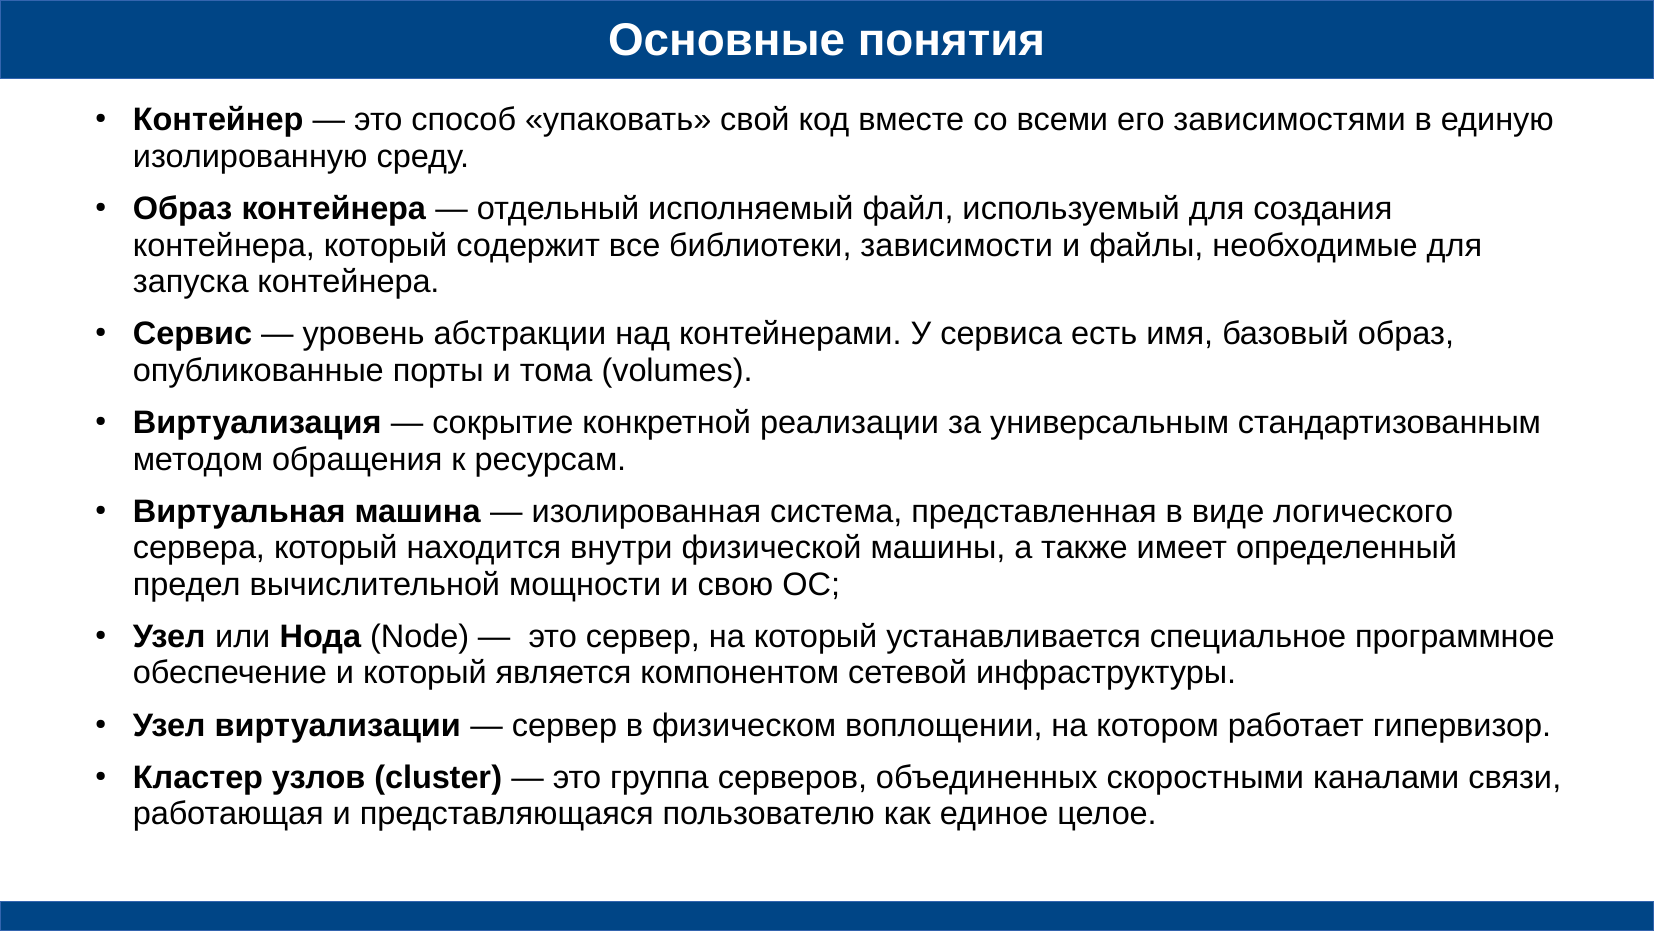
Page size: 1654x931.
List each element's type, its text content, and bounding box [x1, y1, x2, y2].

list Контейнер — это способ «упаковать» свой код вместе со всеми его зависимостями в единую изолированную среду. Образ контейнера — отдельный исполняемый файл, используемый для создания контейнера, который содержит все библиотеки, зависимости и файлы, необходимые для запуска контейнера. Сервис — уровень абстракции над контейнерами. У сервиса есть имя, базовый образ, опубликованные порты и тома (volumes). Виртуализация — сокрытие конкретной реализации за универсальным стандартизованным методом обращения к ресурсам. Виртуальная машина — изолированная система, представленная в виде логического сервера, который находится внутри физической машины, а также имеет определенный предел вычислительной мощности и свою ОС; Узел или Нода (Node) — это сервер, на который устанавливается специальное программное обеспечение и который является компонентом сетевой инфраструктуры. Узел виртуализации — сервер в физическом воплощении, на котором работает гипервизор. Кластер узлов (cluster) — это группа серверов, объединенных скоростными каналами связи, работающая и представляющаяся пользователю как единое целое. [82, 101, 1571, 871]
title Основные понятия [0, 0, 1654, 79]
